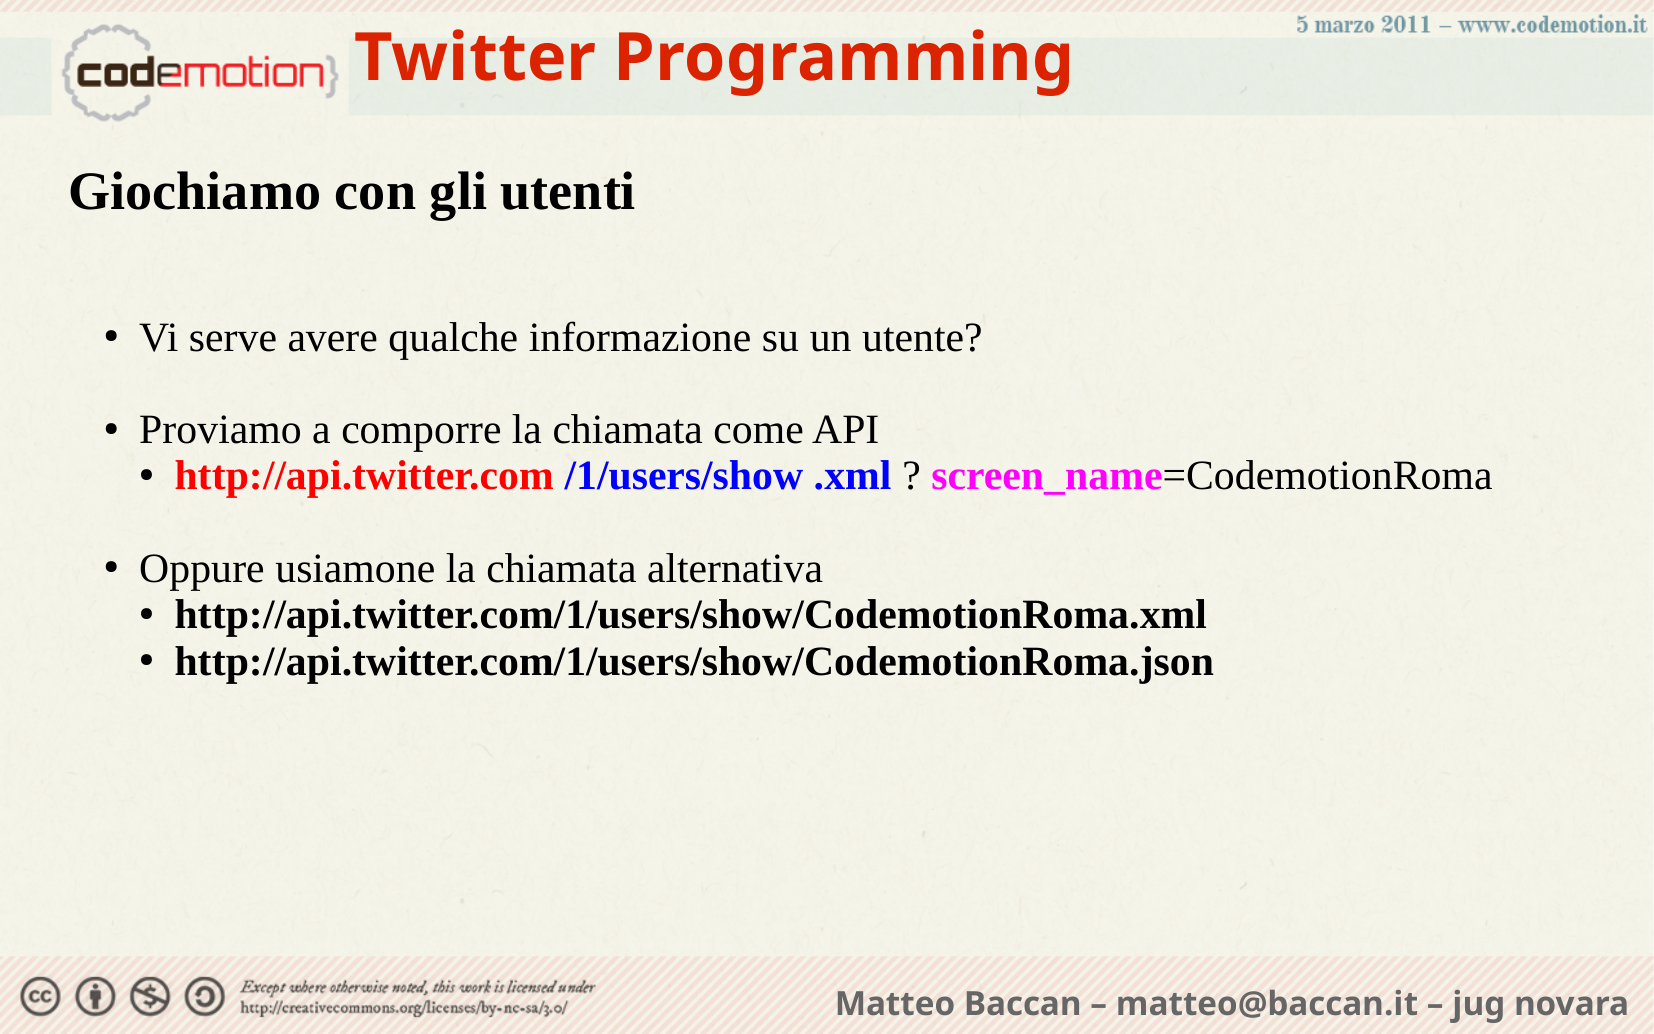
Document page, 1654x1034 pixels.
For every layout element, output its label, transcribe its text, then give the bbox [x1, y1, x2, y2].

picture [0, 0, 1654, 1034]
title Twitter Programming [354, 5, 1609, 103]
text_box Giochiamo con gli utenti Vi serve avere qualche informazione su un utente? Proviamo a comporre la chiamata come API http://api.twitter.com /1/users/show .xml ? screen_name=CodemotionRoma Oppure usiamone la chiamata alternativa http://api.twitter.com/1/users/show/CodemotionRoma.xml http://api.twitter.com/1/users/show/CodemotionRoma.json [53, 154, 1609, 796]
